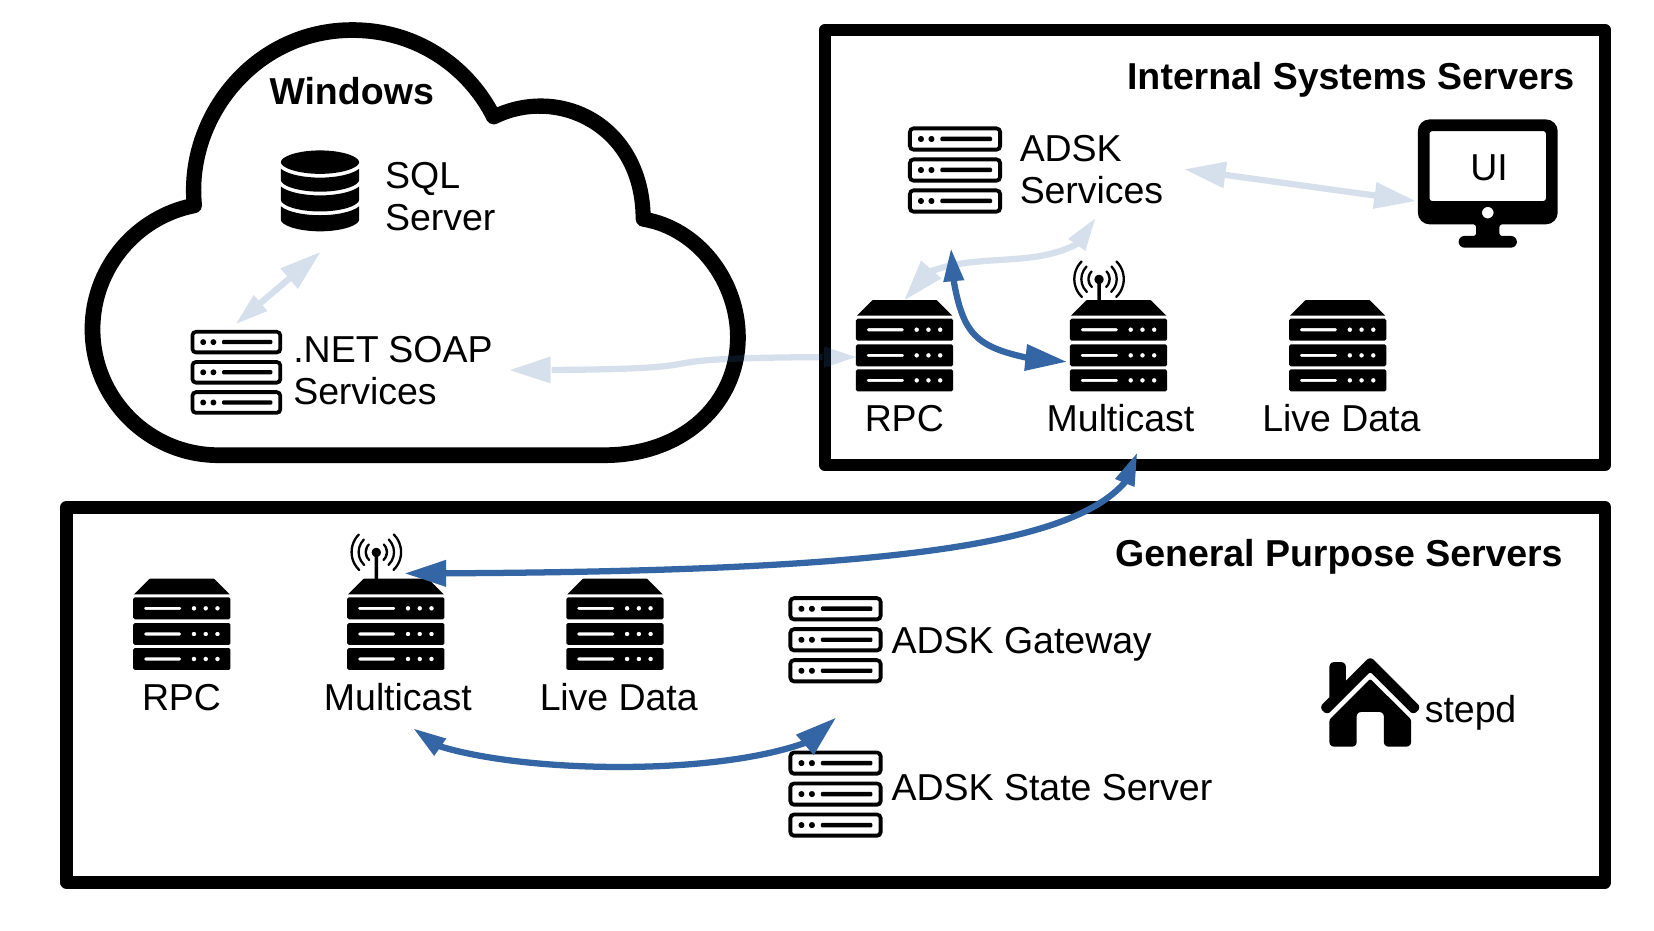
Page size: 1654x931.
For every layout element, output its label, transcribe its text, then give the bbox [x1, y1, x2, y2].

text_box SQL Server [370, 147, 536, 247]
text_box Internal Systems Servers [1112, 48, 1638, 106]
picture [17, 0, 813, 838]
text_box RPC [850, 390, 1031, 447]
text_box Live Data [1247, 390, 1456, 447]
picture [855, 300, 954, 390]
text_box RPC [127, 668, 309, 726]
picture [905, 120, 1006, 245]
text_box stepd [1410, 680, 1561, 738]
text_box Live Data [525, 668, 733, 726]
text_box ADSK Gateway [876, 612, 1252, 670]
text_box ADSK Services [1005, 120, 1186, 219]
picture [1414, 110, 1561, 292]
text_box UI [1455, 138, 1550, 196]
text_box General Purpose Servers [1100, 525, 1626, 582]
text_box Multicast [1031, 390, 1242, 447]
text_box .NET SOAP Services [278, 320, 511, 420]
text_box Windows [254, 62, 463, 120]
text_box ADSK State Server [876, 759, 1252, 816]
picture [1069, 257, 1168, 390]
text_box Multicast [309, 668, 520, 726]
picture [1315, 647, 1426, 785]
picture [73, 514, 886, 869]
picture [1289, 300, 1387, 390]
